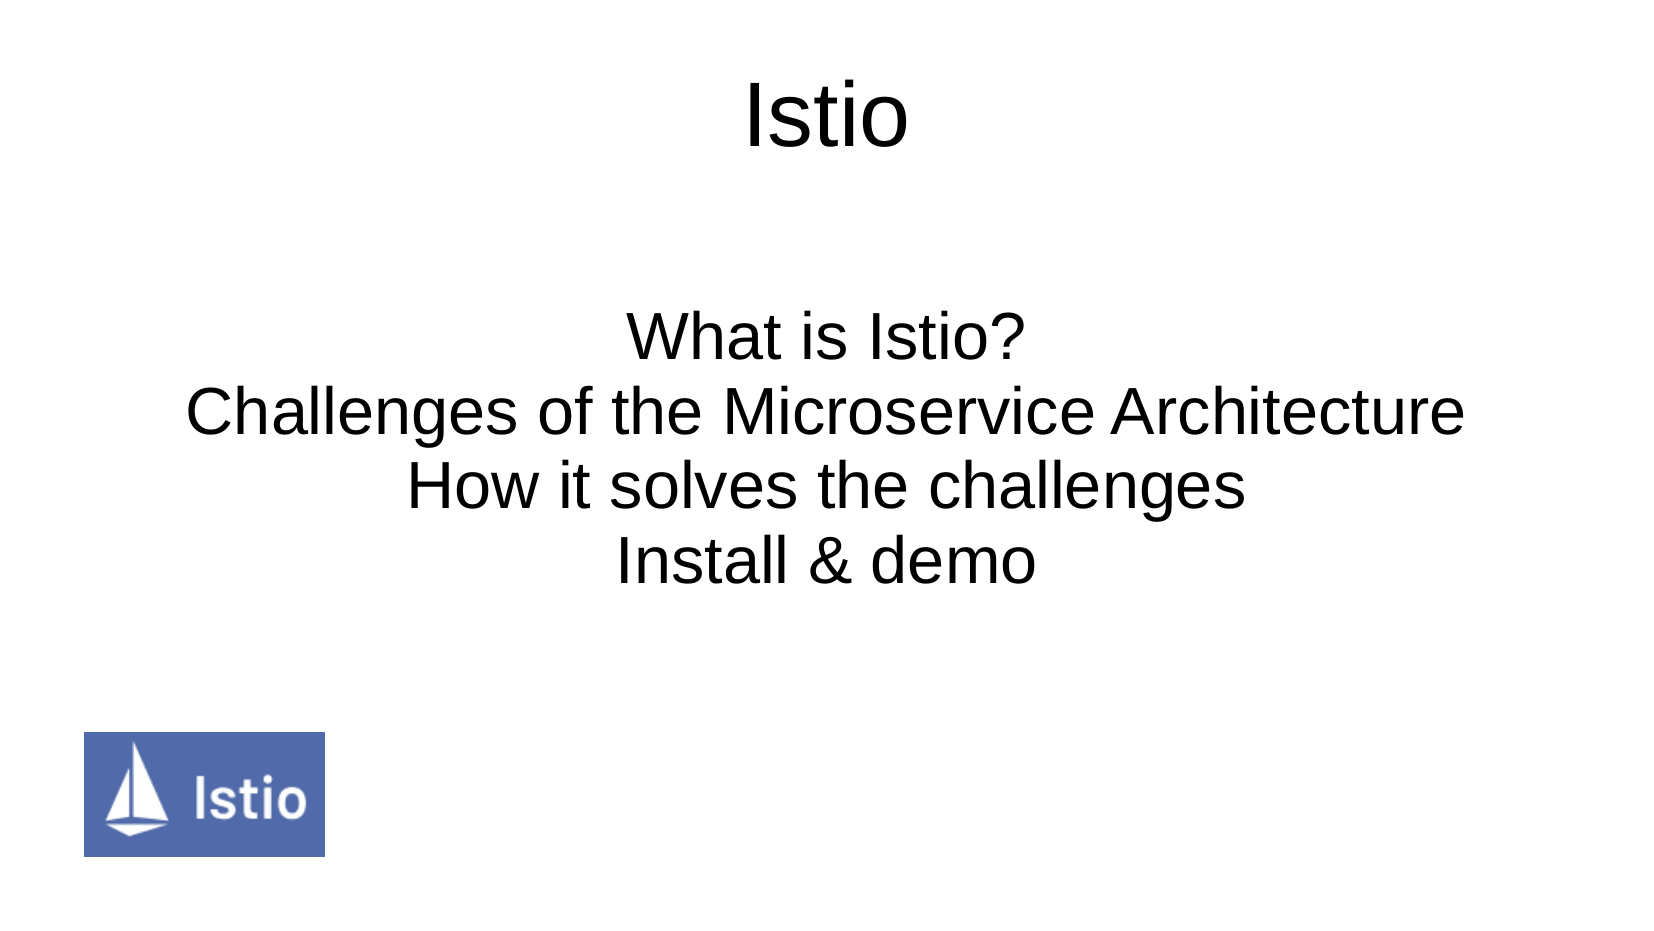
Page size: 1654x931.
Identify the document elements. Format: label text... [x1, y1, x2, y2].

subtitle What is Istio? Challenges of the Microservice Architecture How it solves the challenges Install & demo [82, 217, 1571, 680]
picture [84, 732, 325, 857]
title Istio [82, 37, 1571, 193]
